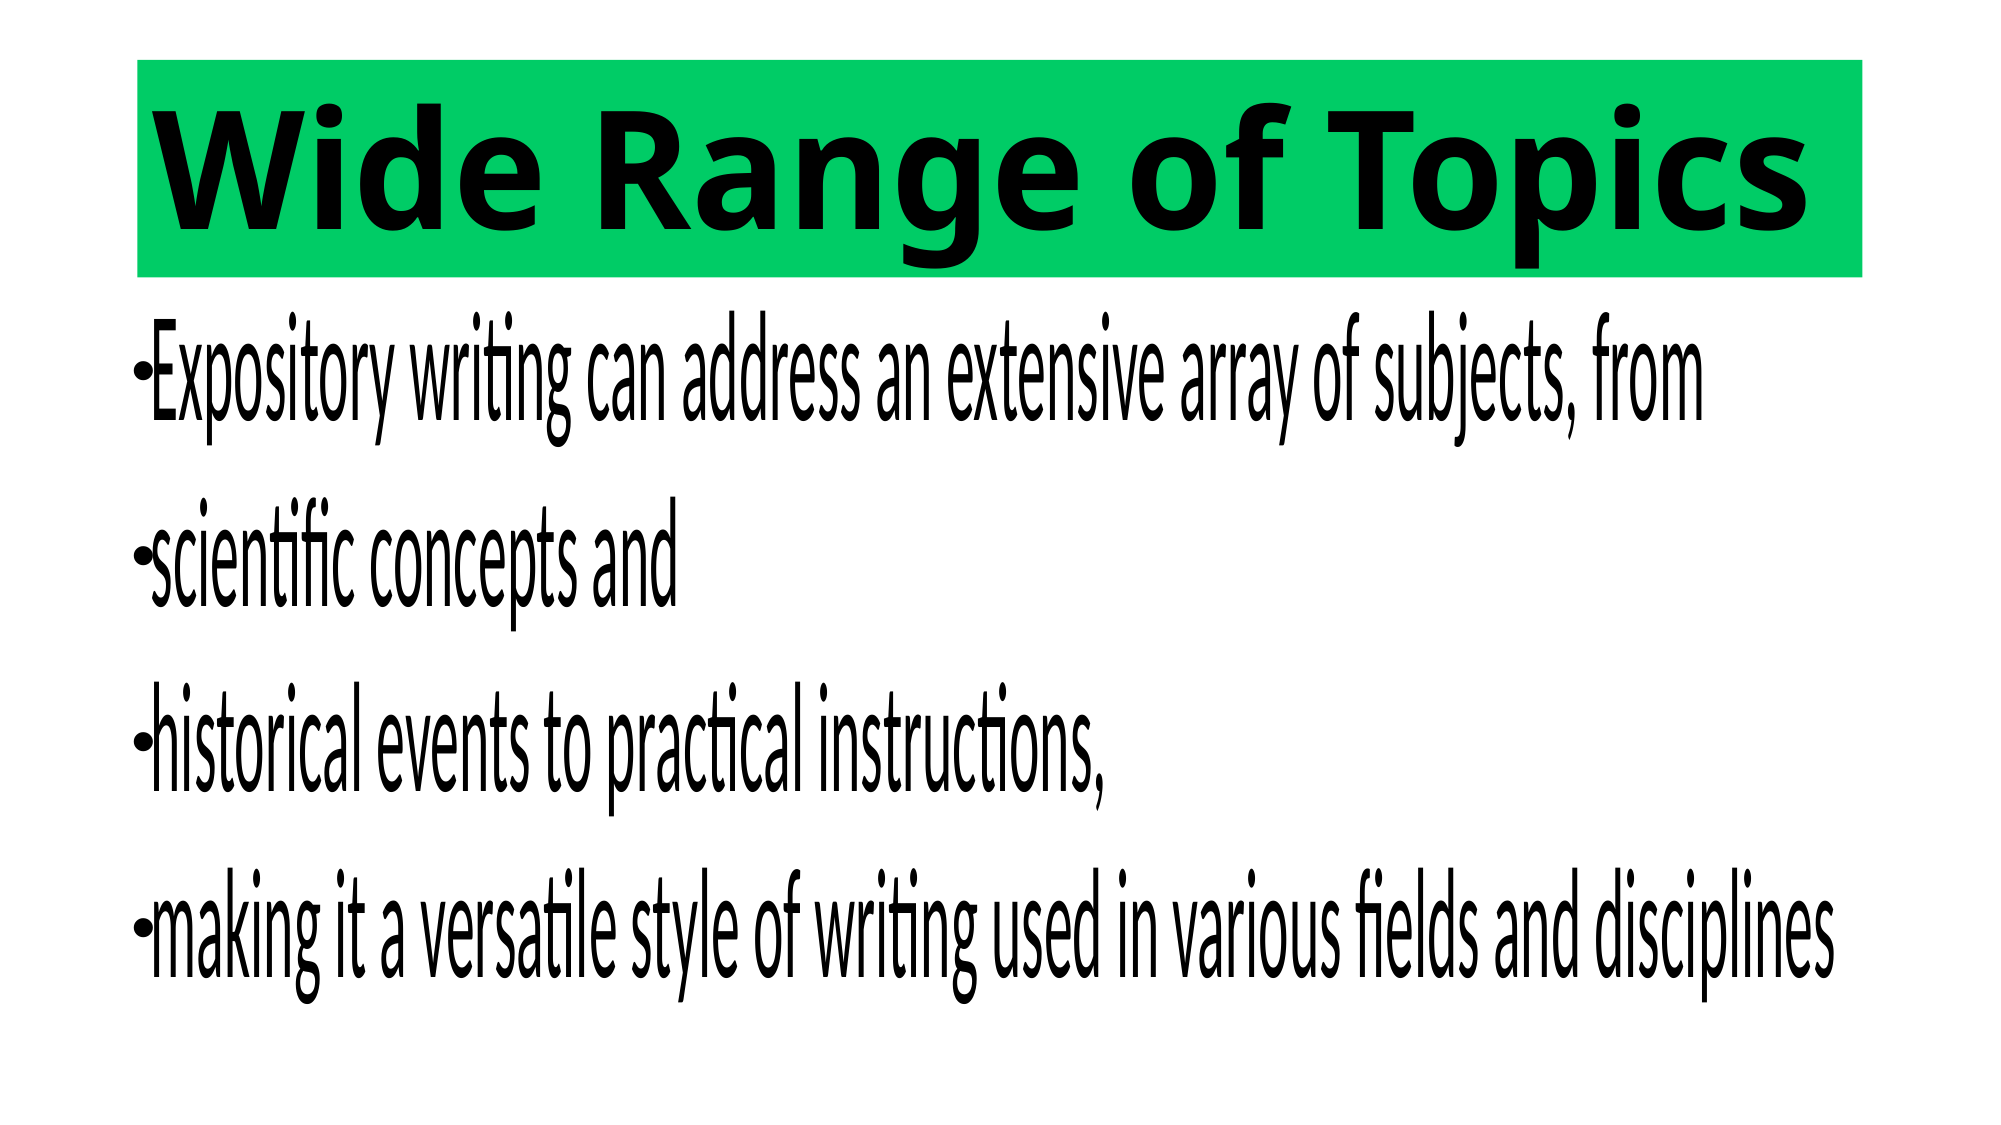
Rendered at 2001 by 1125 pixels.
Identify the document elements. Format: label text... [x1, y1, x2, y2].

list Expository writing can address an extensive array of subjects, from scientific concepts and historical events to practical instructions, making it a versatile style of writing used in various fields and disciplines [116, 299, 1842, 1014]
title Wide Range of Topics [137, 59, 1863, 278]
